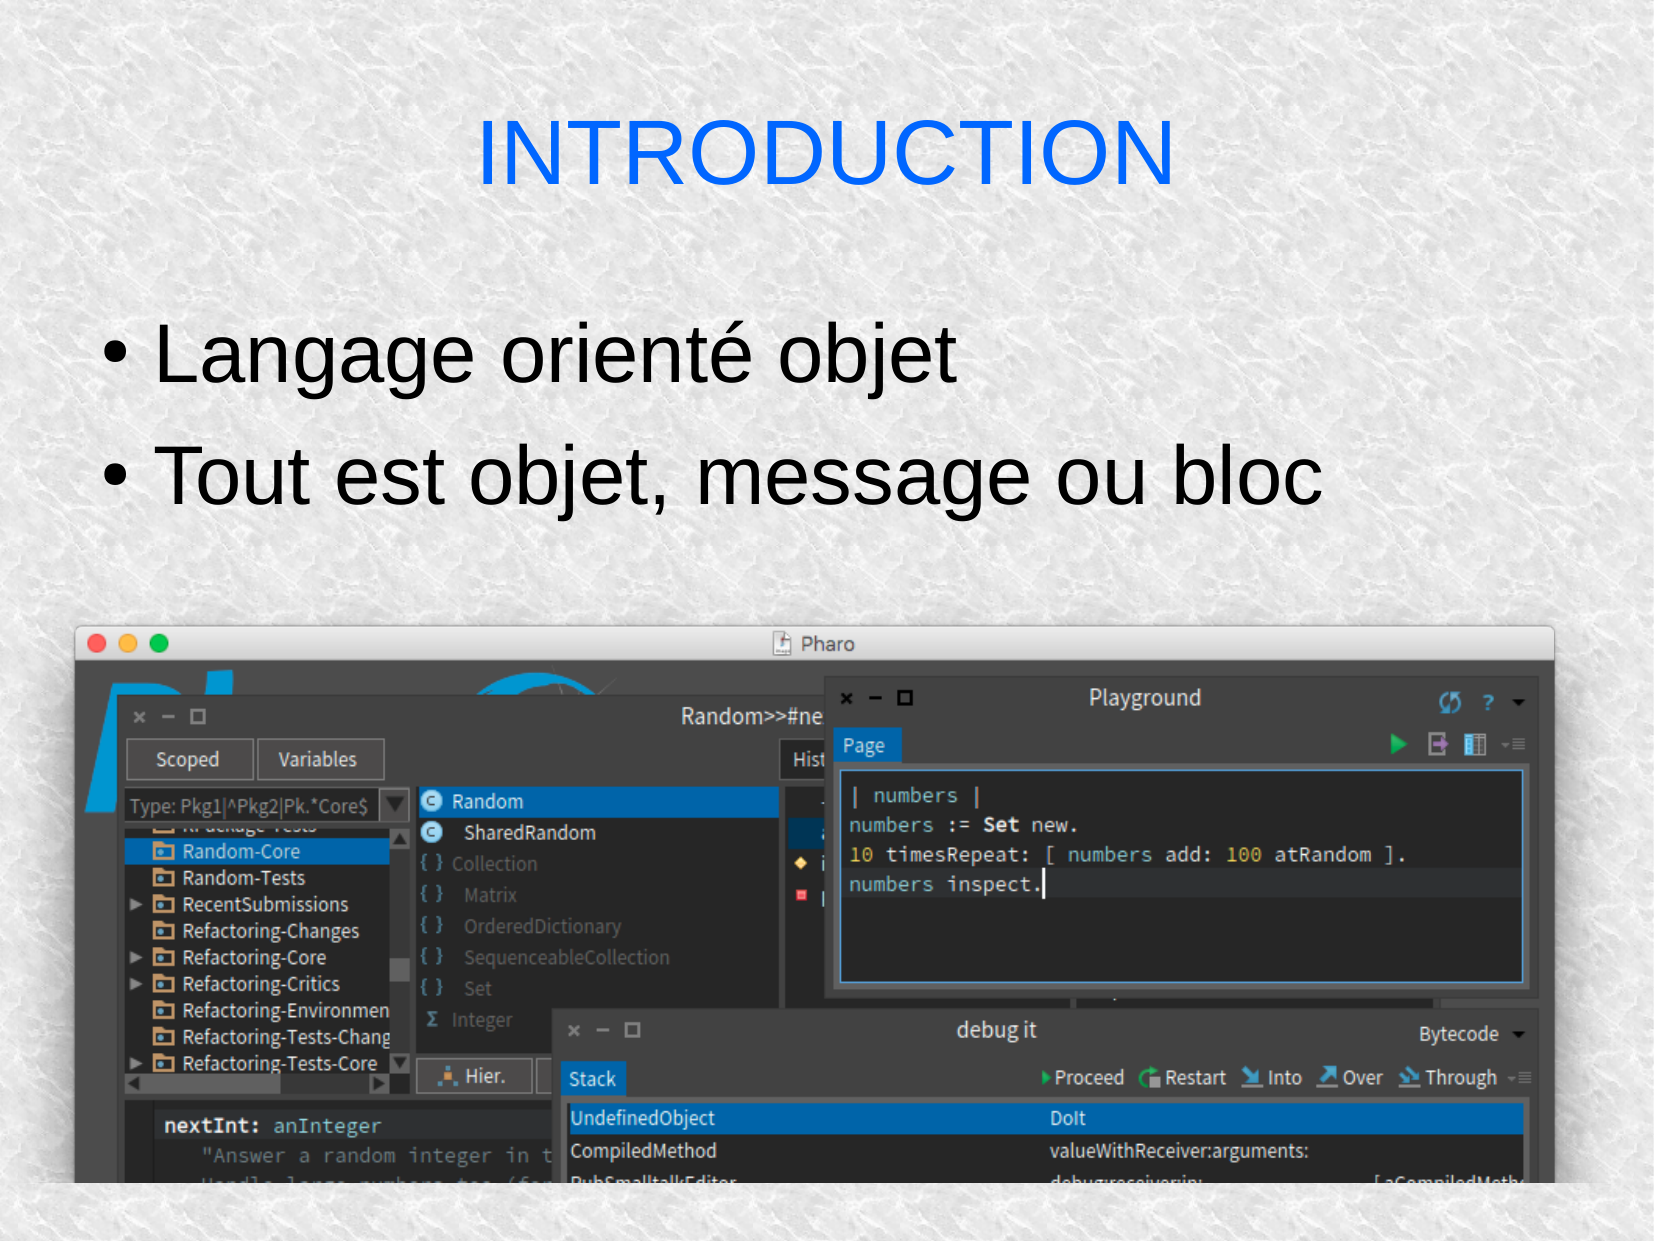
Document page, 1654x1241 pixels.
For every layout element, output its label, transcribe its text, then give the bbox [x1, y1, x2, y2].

picture [0, 0, 1654, 1241]
list Langage orienté objet Tout est objet, message ou bloc [82, 307, 1571, 578]
title INTRODUCTION [82, 49, 1571, 257]
